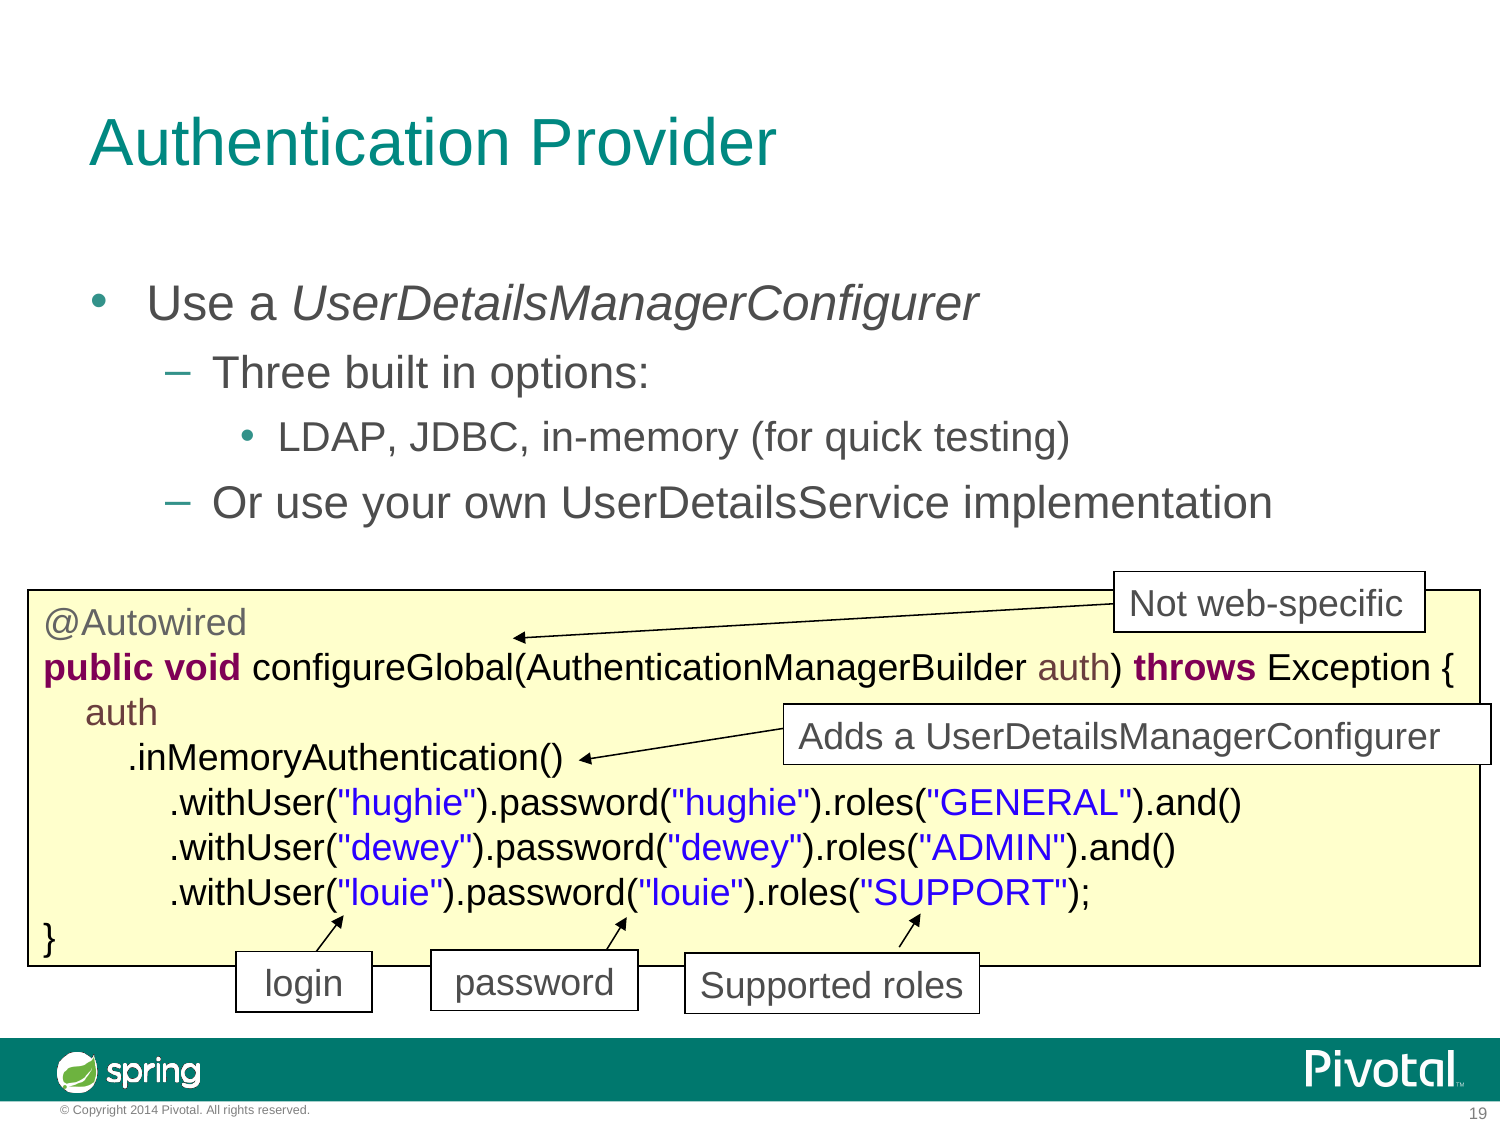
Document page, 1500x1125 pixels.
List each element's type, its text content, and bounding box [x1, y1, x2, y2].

list Use a UserDetailsManagerConfigurer Three built in options: LDAP, JDBC, in-memory (for quick testing) Or use your own UserDetailsService implementation [75, 262, 1426, 590]
title Authentication Provider [75, 45, 1426, 233]
text_box login [235, 951, 373, 1012]
picture [1306, 1050, 1464, 1087]
text_box Not web-specific [1114, 571, 1426, 633]
picture [32, 1041, 210, 1103]
text_box @Autowired public void configureGlobal(AuthenticationManagerBuilder auth) throws Exception { auth .inMemoryAuthentication() .withUser("hughie").password("hughie").roles("GENERAL").and() .withUser("dewey").password("dewey").roles("ADMIN").and() .withUser("louie").password("louie").roles("SUPPORT"); } [28, 590, 1480, 966]
text_box Adds a UserDetailsManagerConfigurer [783, 704, 1491, 765]
text_box password [431, 950, 638, 1011]
text_box Supported roles [685, 952, 980, 1014]
